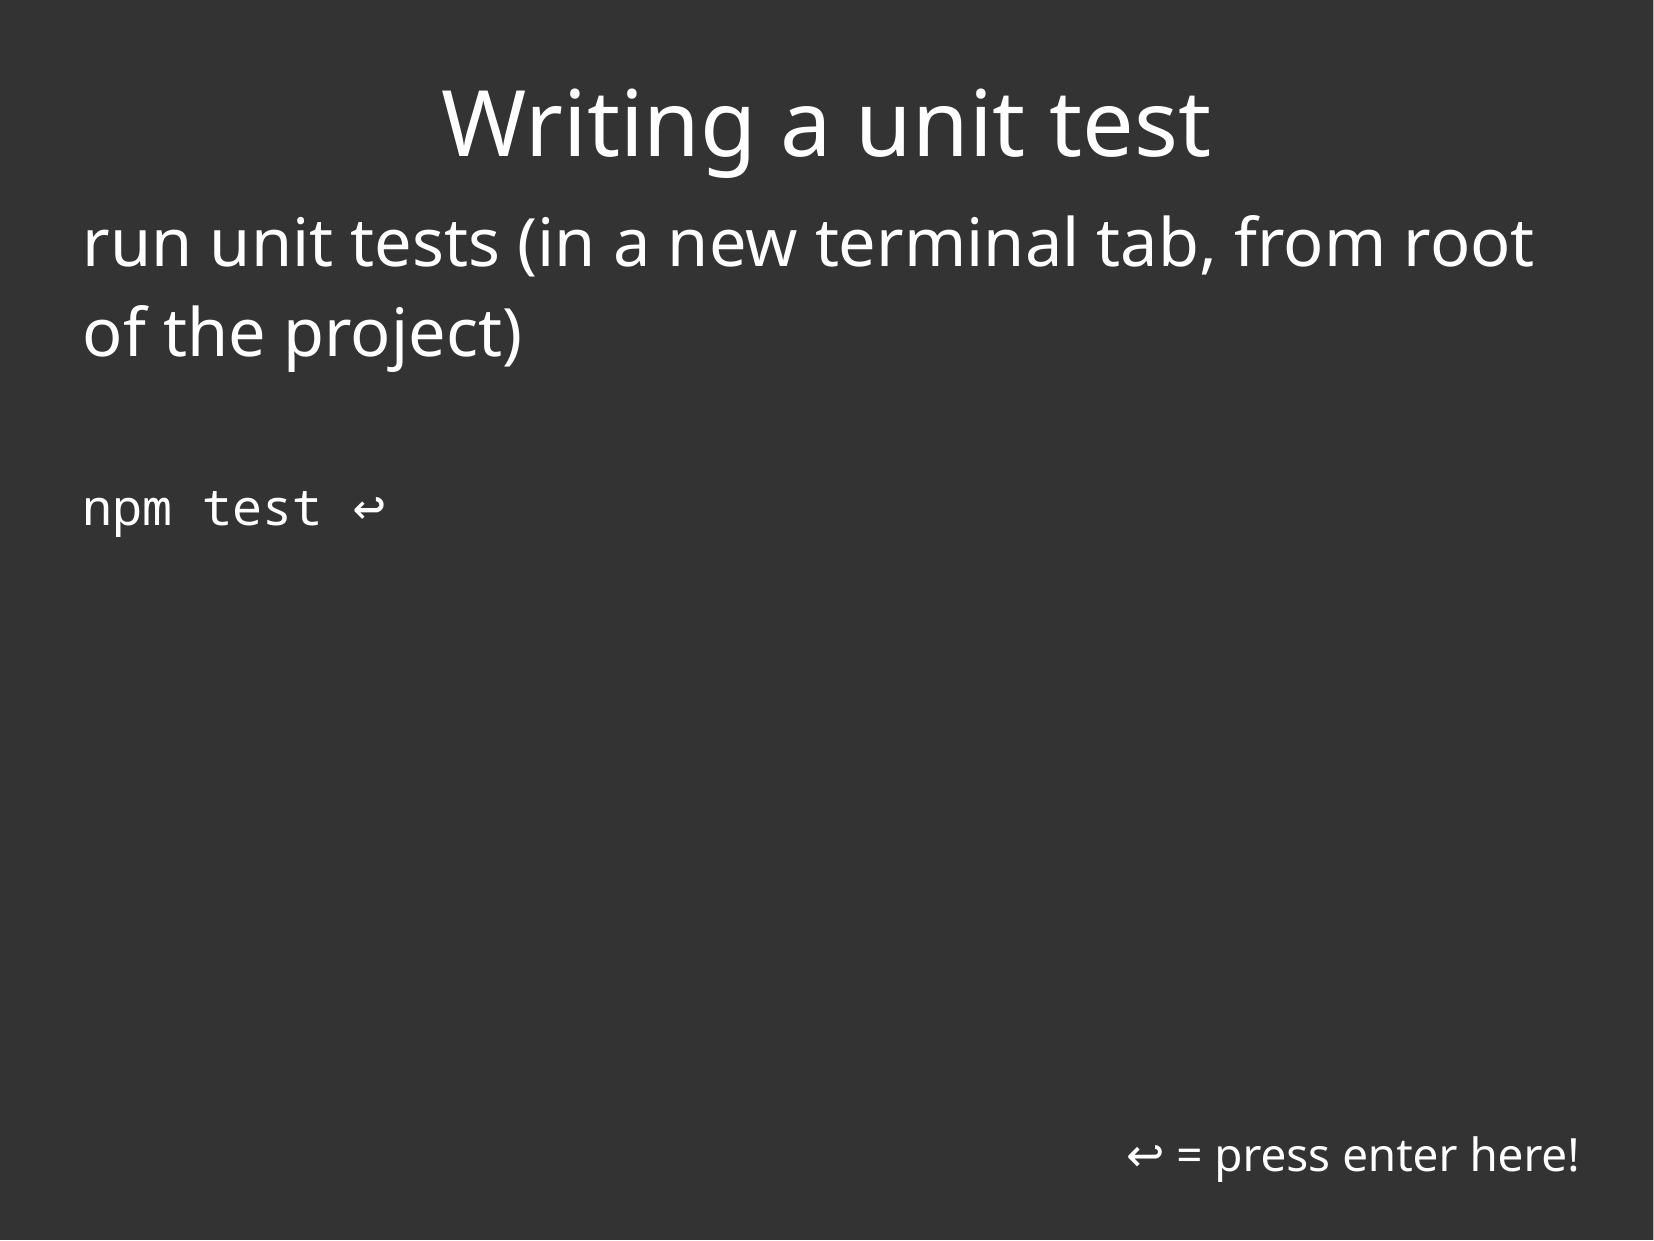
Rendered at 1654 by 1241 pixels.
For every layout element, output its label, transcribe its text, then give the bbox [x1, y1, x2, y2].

text_box ↩ = press enter here! [625, 1114, 1595, 1182]
title Writing a unit test [82, 17, 1571, 225]
title run unit tests (in a new terminal tab, from root of the project) npm test ↩ [82, 228, 1572, 508]
